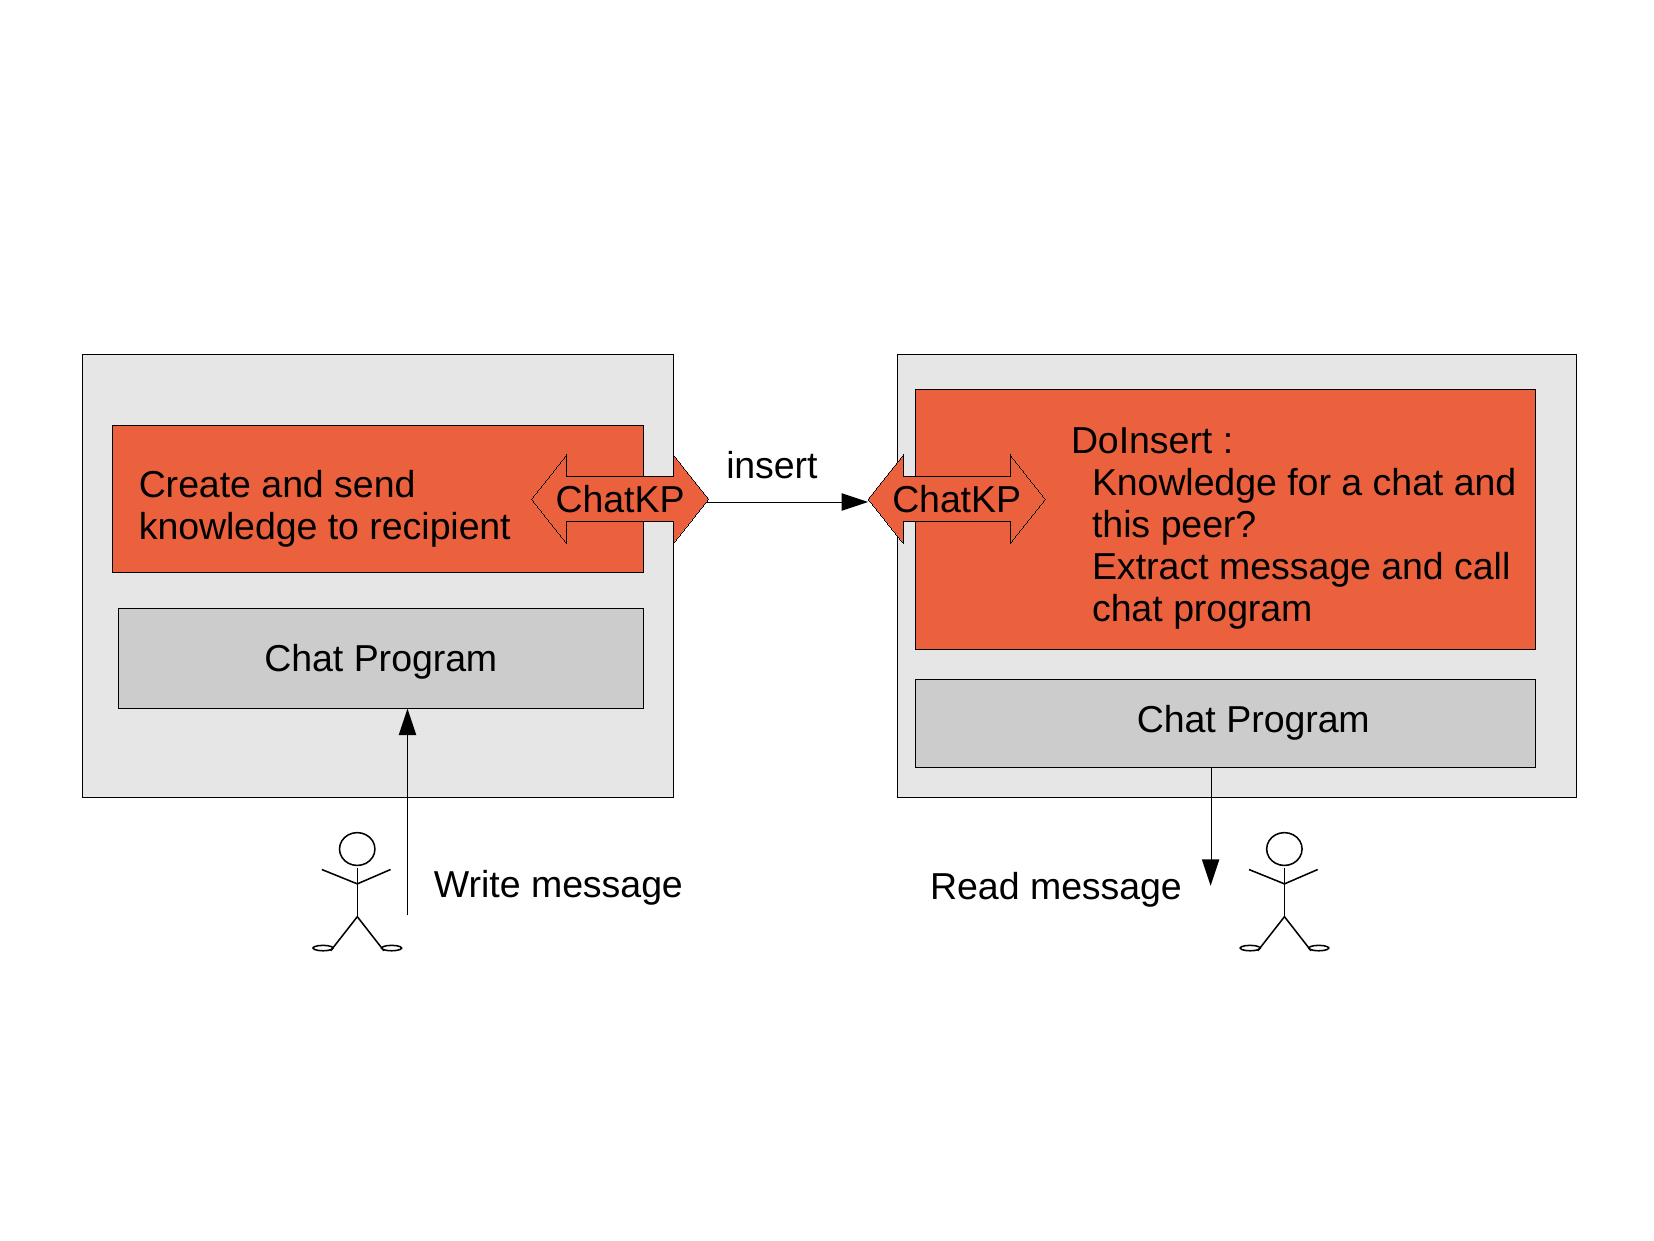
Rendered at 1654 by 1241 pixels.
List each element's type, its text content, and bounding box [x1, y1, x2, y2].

text_box DoInsert : Knowledge for a chat and this peer? Extract message and call chat program [1056, 412, 1536, 638]
text_box Read message [915, 858, 1197, 916]
text_box ChatKP [531, 454, 709, 544]
text_box Write message [419, 856, 698, 914]
text_box insert [711, 437, 833, 494]
text_box Create and send knowledge to recipient [124, 456, 525, 556]
text_box [82, 354, 674, 798]
text_box ChatKP [868, 454, 1046, 544]
text_box Chat Program [1122, 690, 1422, 874]
text_box Chat Program [118, 608, 644, 709]
text_box Chat Program [1268, 834, 1301, 864]
text_box [897, 354, 1577, 798]
